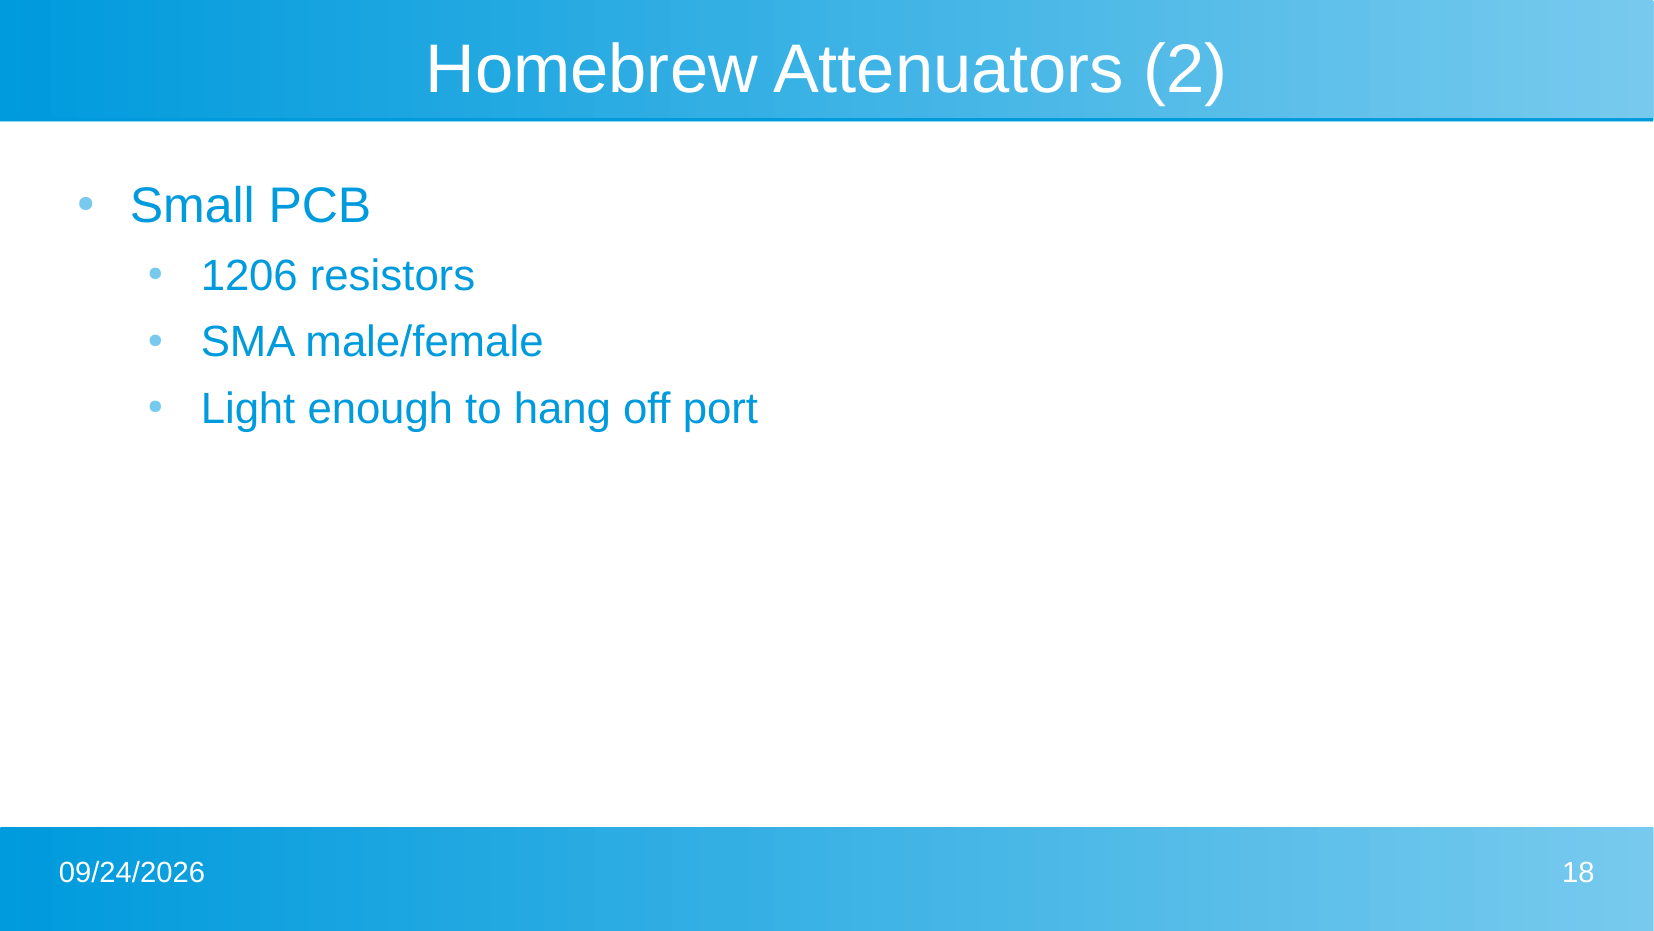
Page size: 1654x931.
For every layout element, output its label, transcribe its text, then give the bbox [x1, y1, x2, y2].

list Small PCB 1206 resistors SMA male/female Light enough to hang off port [59, 177, 1595, 768]
title Homebrew Attenuators (2) [59, 29, 1595, 108]
